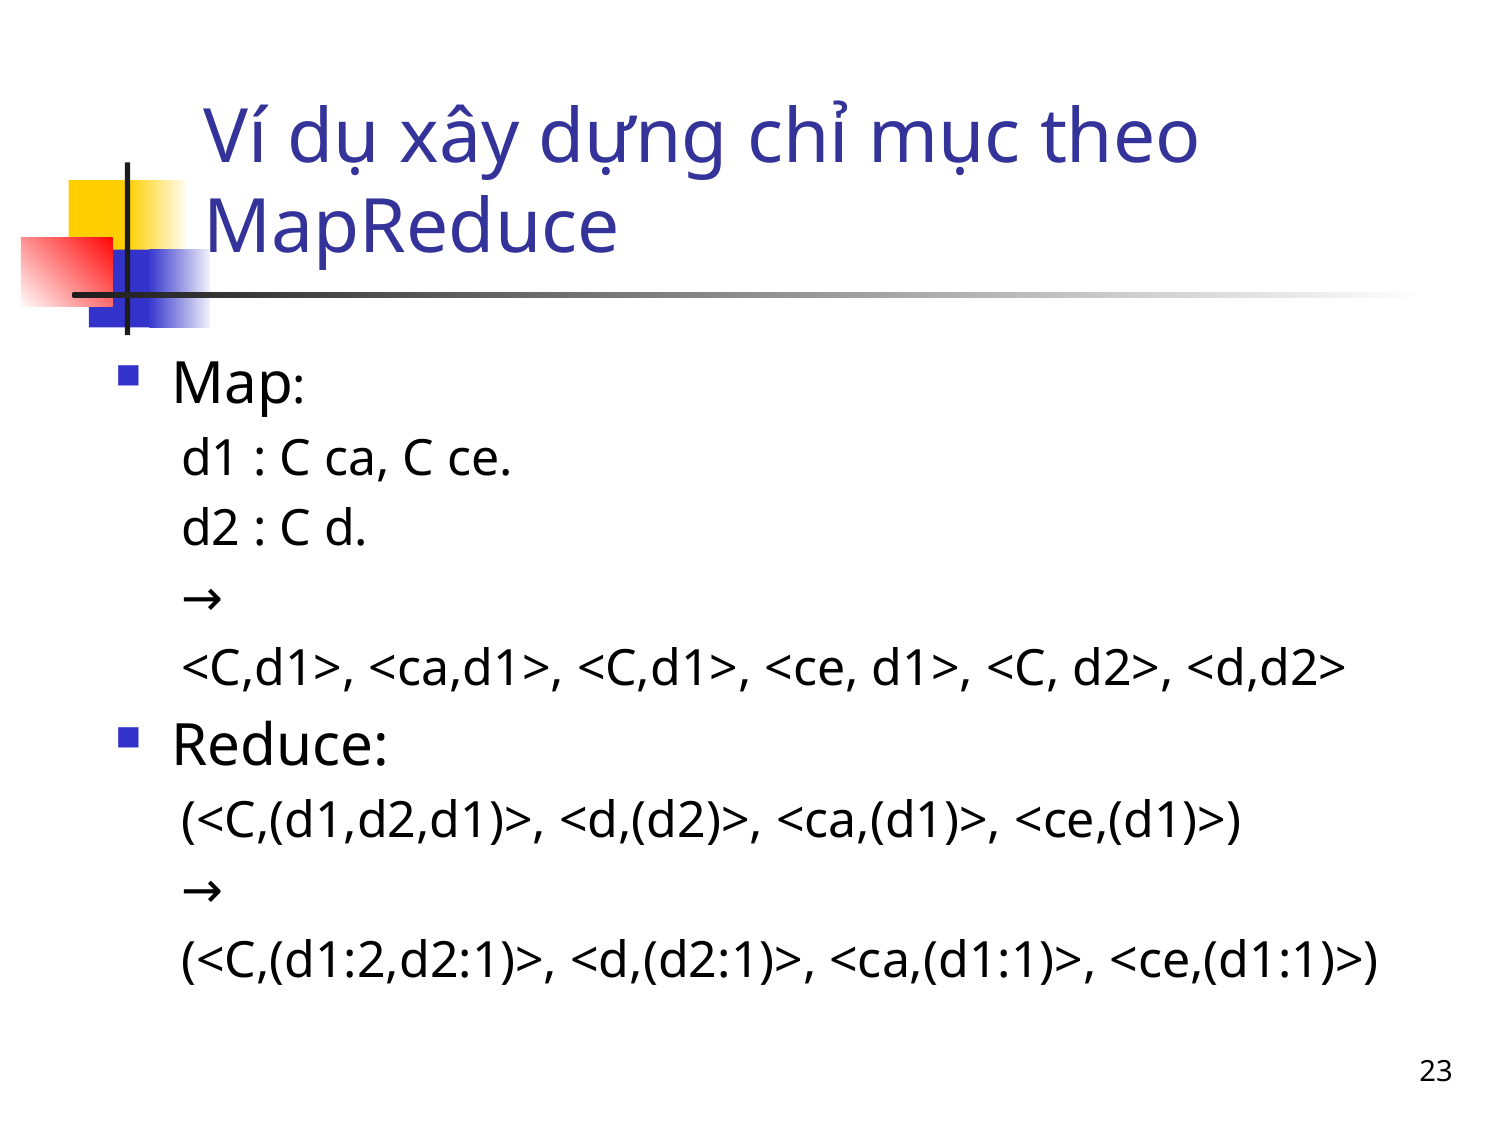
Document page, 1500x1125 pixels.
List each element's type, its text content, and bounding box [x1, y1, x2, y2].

list Map: d1 : C ca, C ce. d2 : C d. → <C,d1>, <ca,d1>, <C,d1>, <ce, d1>, <C, d2>, <d,d2> Reduce: (<C,(d1,d2,d1)>, <d,(d2)>, <ca,(d1)>, <ce,(d1)>) → (<C,(d1:2,d2:1)>, <d,(d2:1)>, <ca,(d1:1)>, <ce,(d1:1)>) [100, 338, 1468, 1075]
slide_number <number> [1155, 1075, 1468, 1100]
title Ví dụ xây dựng chỉ mục theo MapReduce [188, 35, 1468, 275]
